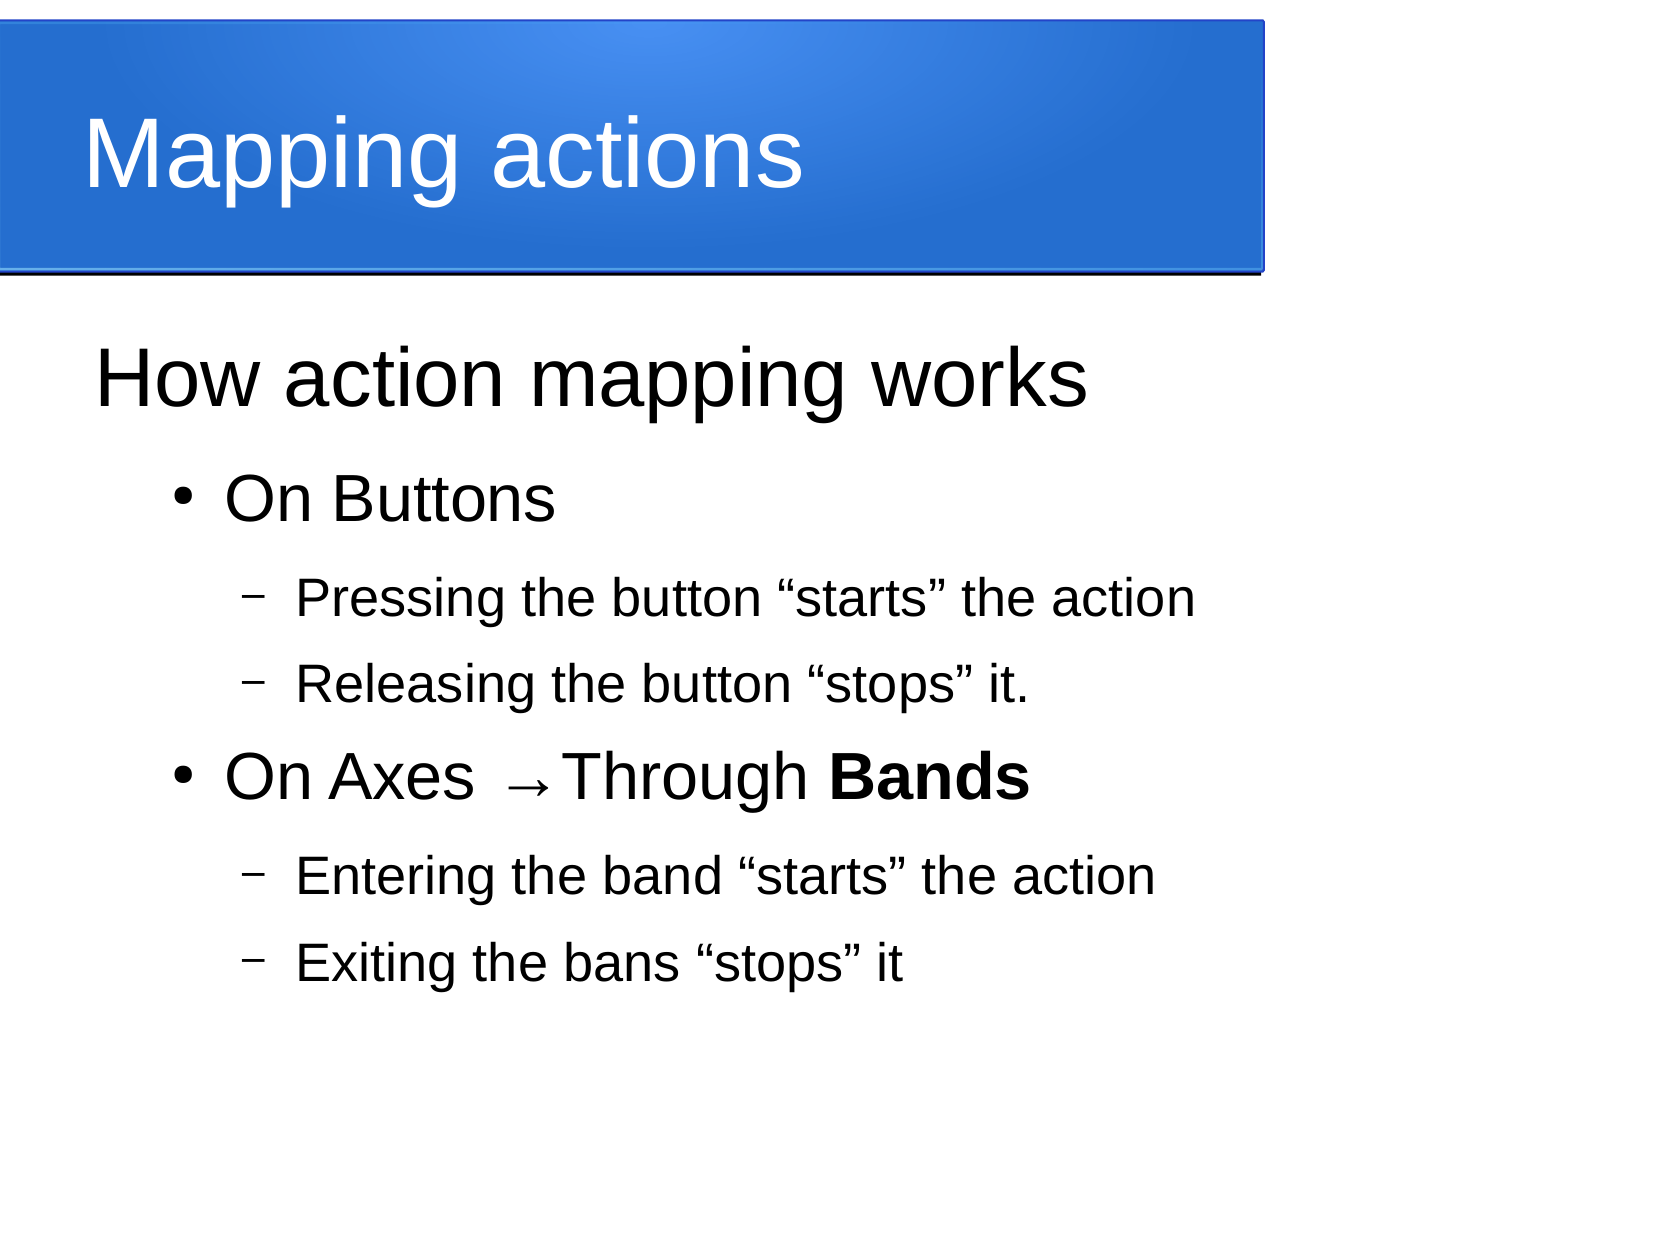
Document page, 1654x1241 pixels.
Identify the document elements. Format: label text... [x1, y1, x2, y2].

title Mapping actions [82, 49, 1250, 257]
list On Buttons Pressing the button “starts” the action Releasing the button “stops” it. On Axes →Through Bands Entering the band “starts” the action Exiting the bans “stops” it [153, 460, 1538, 1146]
list How action mapping works [23, 330, 1524, 438]
